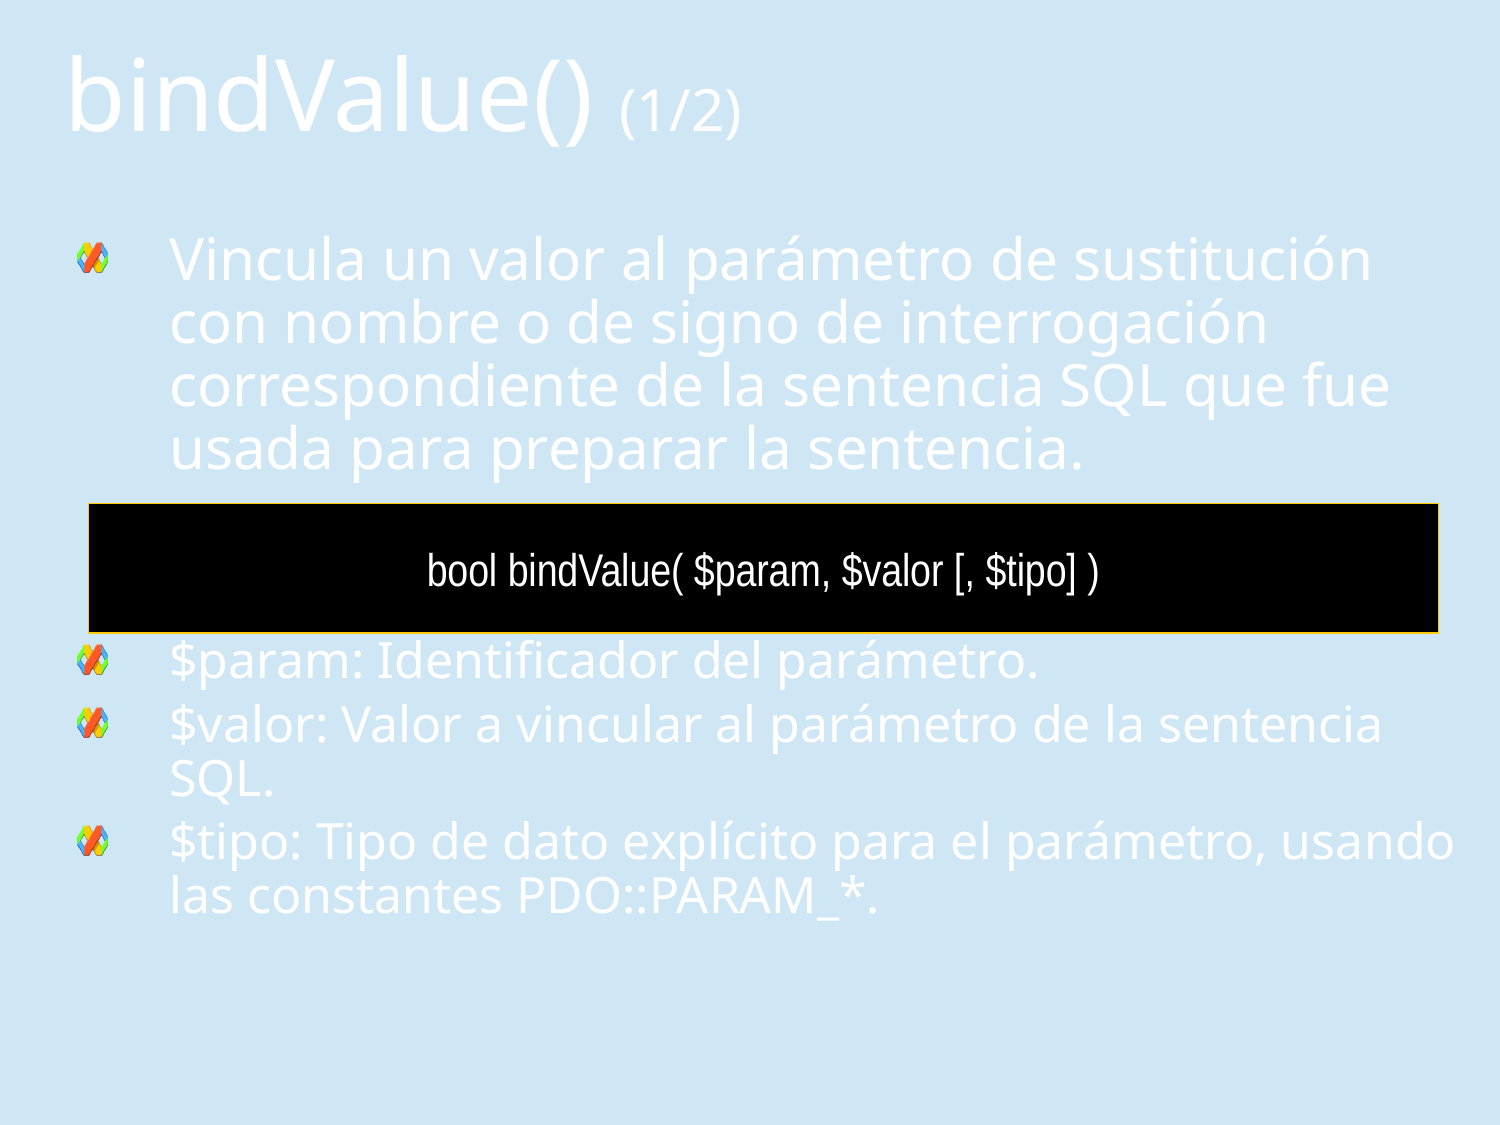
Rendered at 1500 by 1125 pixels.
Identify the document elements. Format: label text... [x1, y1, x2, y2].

picture [77, 644, 108, 675]
text_box bool bindValue( $param, $valor [, $tipo] ) [88, 503, 1439, 634]
picture [77, 242, 108, 273]
picture [77, 707, 108, 738]
text_box Vincula un valor al parámetro de sustitución con nombre o de signo de interrogación correspondiente de la sentencia SQL que fue usada para preparar la sentencia. $param: Identificador del parámetro. $valor: Valor a vincular al parámetro de la sentencia SQL. $tipo: Tipo de dato explícito para el parámetro, usando las constantes PDO::PARAM_*. [63, 222, 1500, 932]
text_box bindValue() (1/2) [49, 37, 1456, 161]
picture [77, 825, 108, 856]
